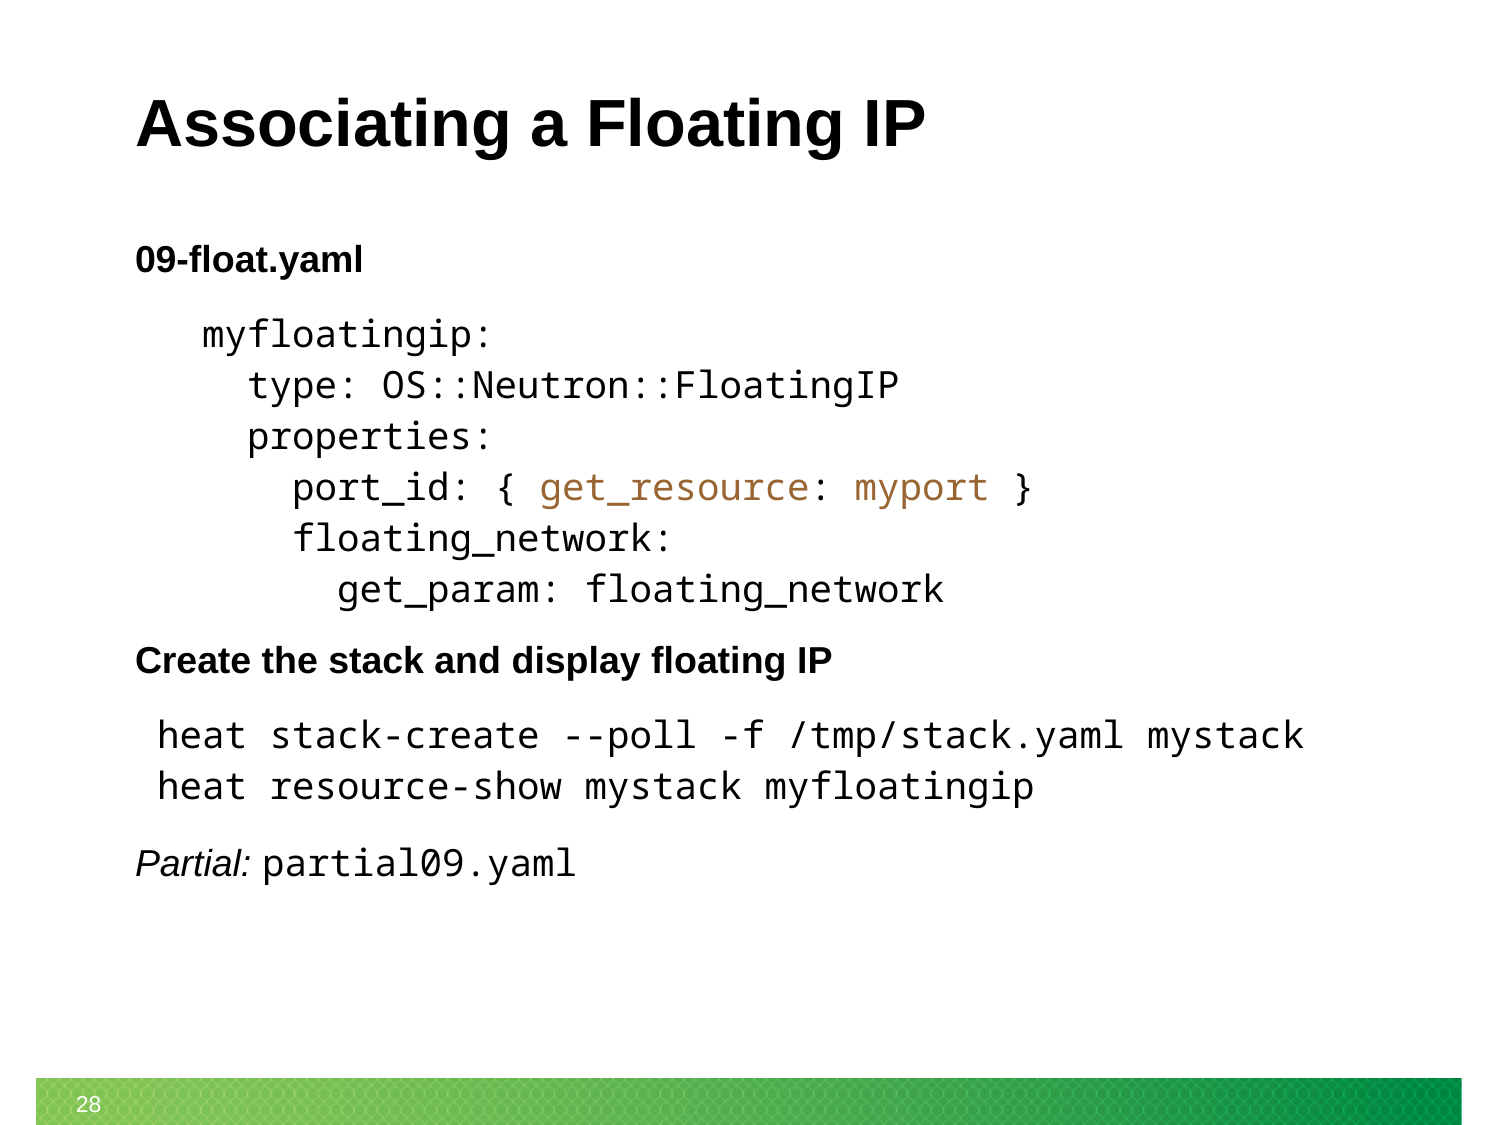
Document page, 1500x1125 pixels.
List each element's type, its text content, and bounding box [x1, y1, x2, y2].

title Associating a Floating IP [135, 41, 1372, 204]
list 09-float.yaml myfloatingip: type: OS::Neutron::FloatingIP properties: port_id: { get_resource: myport } floating_network: get_param: floating_network Create the stack and display floating IP heat stack-create --poll -f /tmp/stack.yaml mystack heat resource-show mystack myfloatingip Partial: partial09.yaml [135, 238, 1372, 892]
picture [36, 1078, 1462, 1125]
